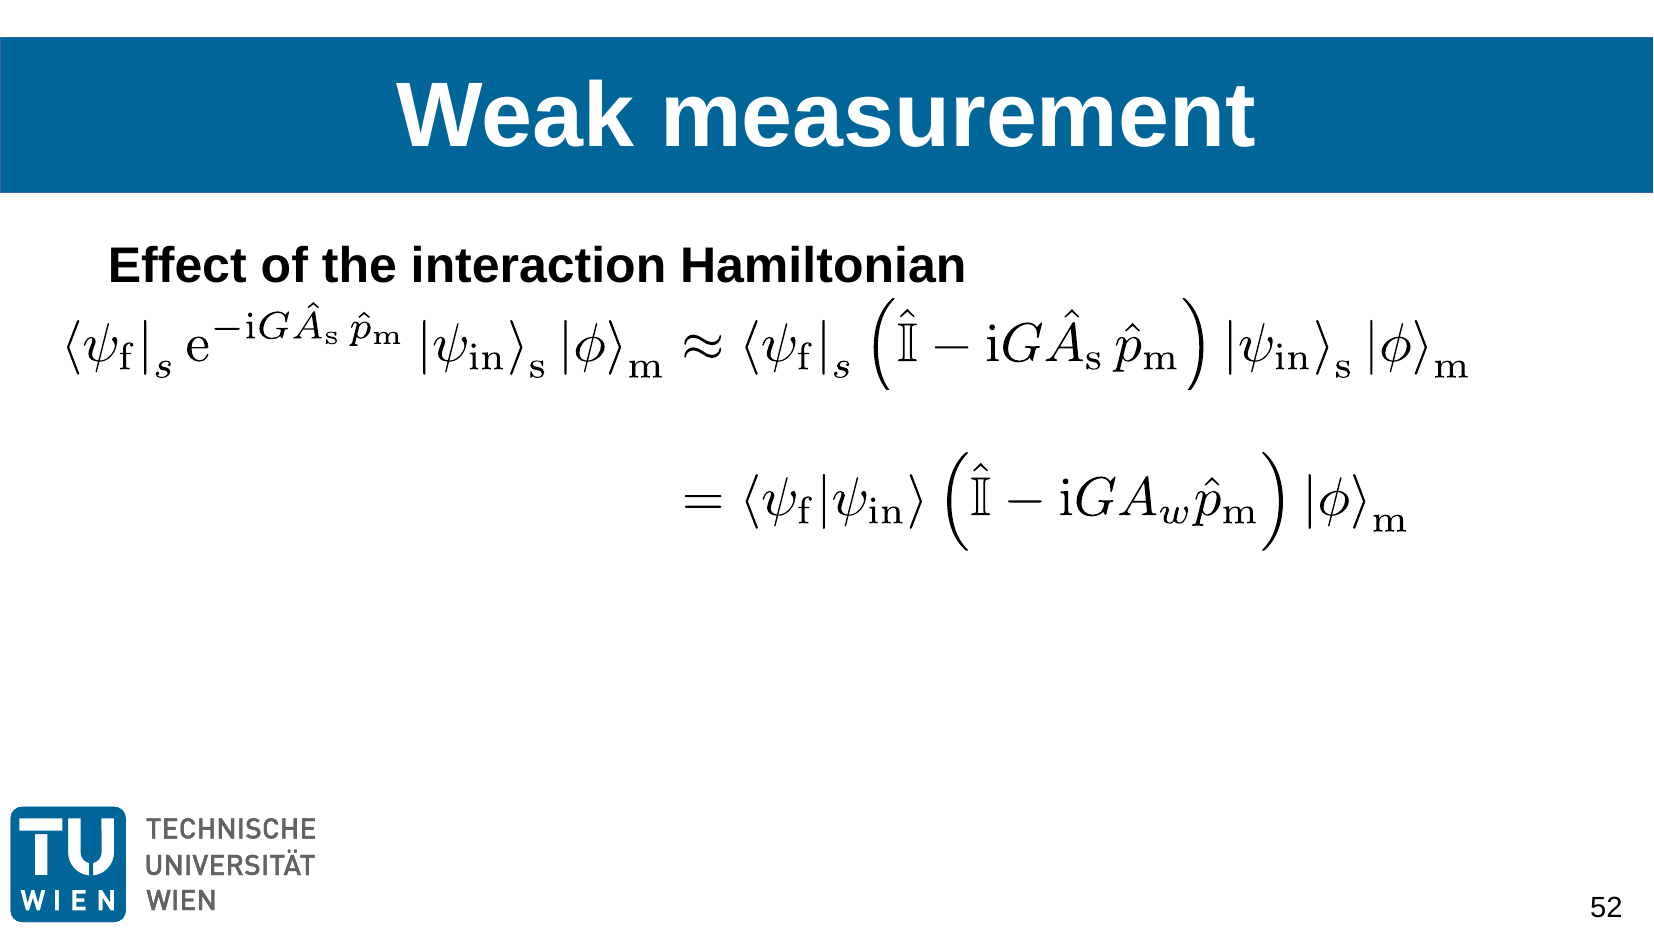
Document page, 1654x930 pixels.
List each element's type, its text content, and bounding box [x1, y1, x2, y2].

list Effect of the interaction Hamiltonian [107, 236, 1186, 285]
picture [45, 285, 1485, 390]
picture [675, 431, 1426, 552]
title Weak measurement [0, 37, 1653, 193]
